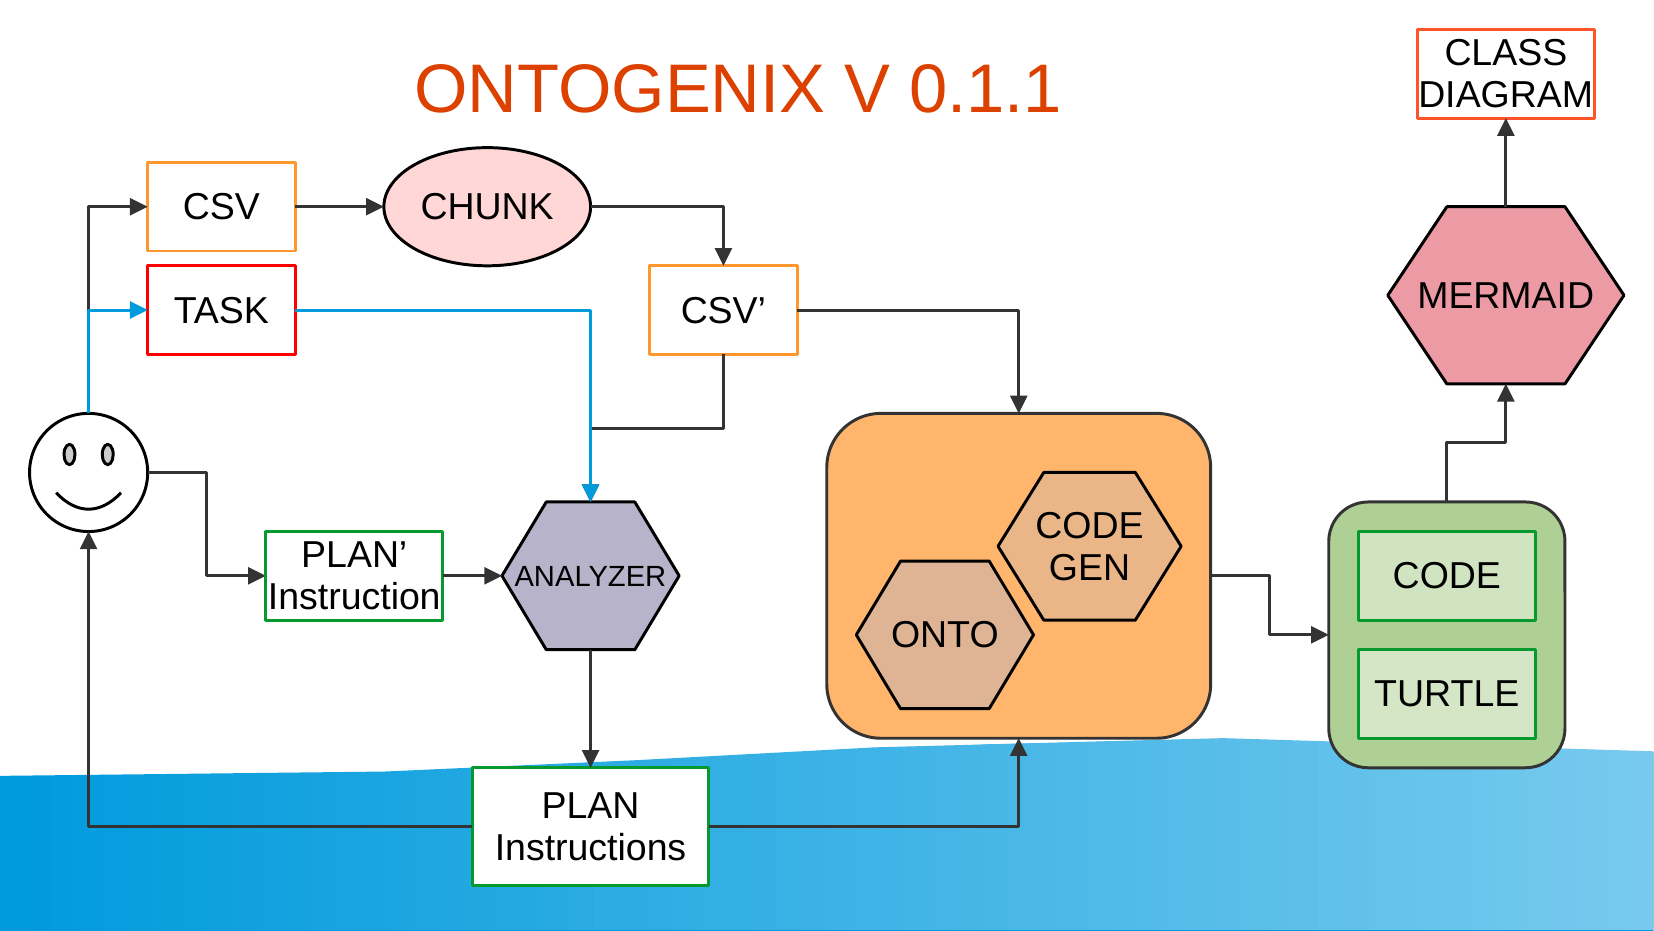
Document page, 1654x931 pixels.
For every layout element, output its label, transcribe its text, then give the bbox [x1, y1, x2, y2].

text_box [826, 413, 1211, 739]
text_box PLAN’ Instruction [265, 531, 443, 621]
text_box TURTLE [1358, 649, 1536, 739]
title ONTOGENIX V 0.1.1 [0, 0, 1477, 178]
text_box CLASS DIAGRAM [1417, 29, 1595, 119]
text_box [29, 413, 148, 532]
text_box TASK [147, 265, 296, 355]
text_box [1328, 501, 1566, 768]
text_box ONTO [856, 561, 1034, 709]
text_box CSV’ [649, 265, 798, 355]
text_box MERMAID [1387, 206, 1625, 384]
text_box CSV [147, 162, 296, 251]
text_box ANALYZER [502, 501, 680, 650]
text_box CODE GEN [998, 472, 1182, 621]
text_box CODE [1358, 531, 1536, 621]
text_box PLAN Instructions [472, 767, 709, 886]
text_box CHUNK [383, 147, 591, 266]
